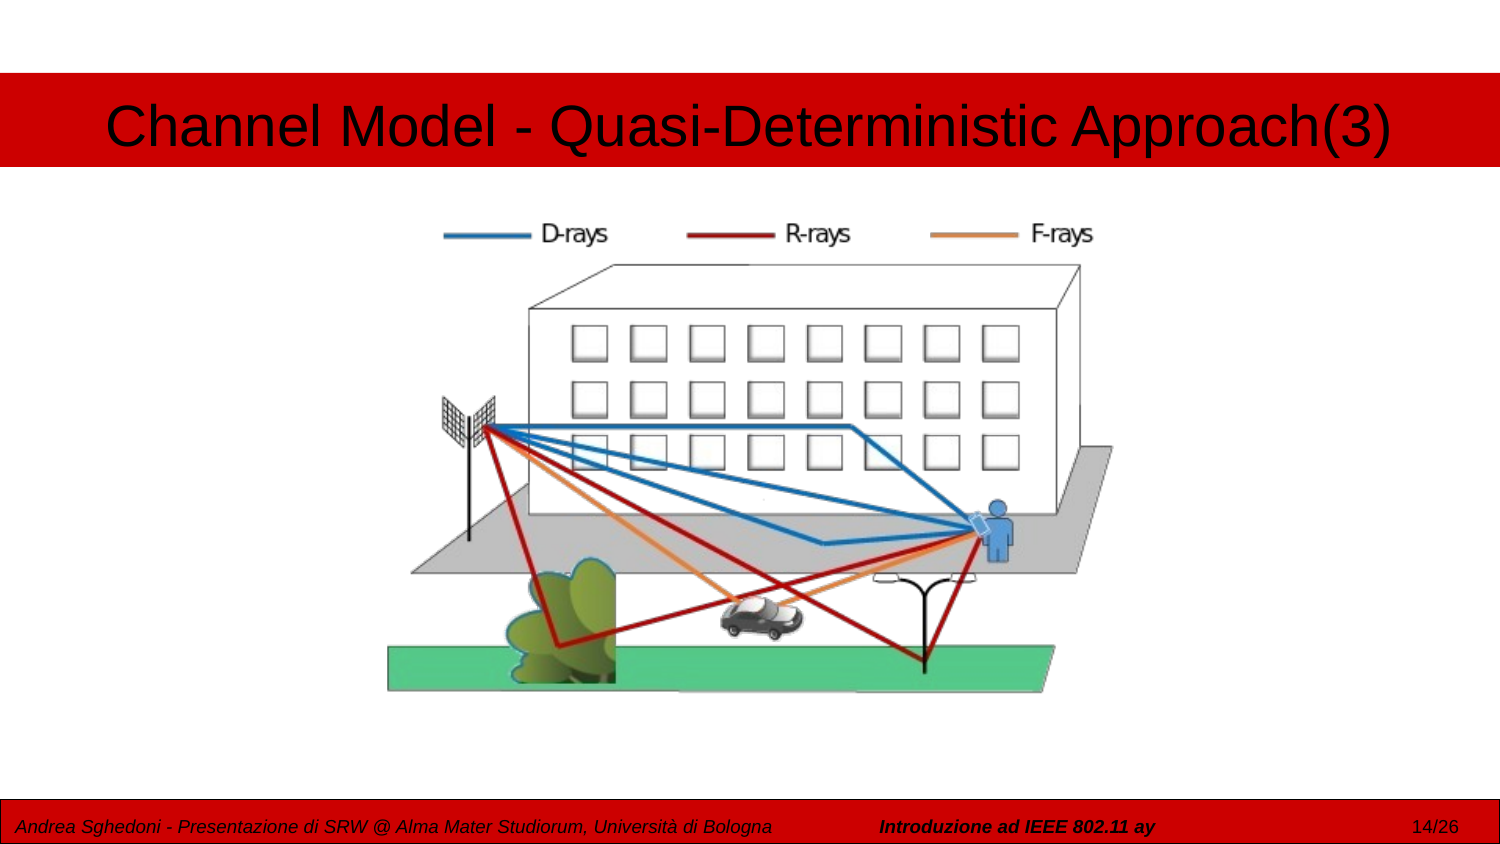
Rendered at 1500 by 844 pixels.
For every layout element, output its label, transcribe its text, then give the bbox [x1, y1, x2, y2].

picture [386, 219, 1114, 709]
title Channel Model - Quasi-Deterministic Approach(3) [0, 72, 1500, 167]
title Andrea Sghedoni - Presentazione di SRW @ Alma Mater Studiorum, Università di Bologna Introduzione ad IEEE 802.11 ay 14/26 [0, 799, 1500, 844]
